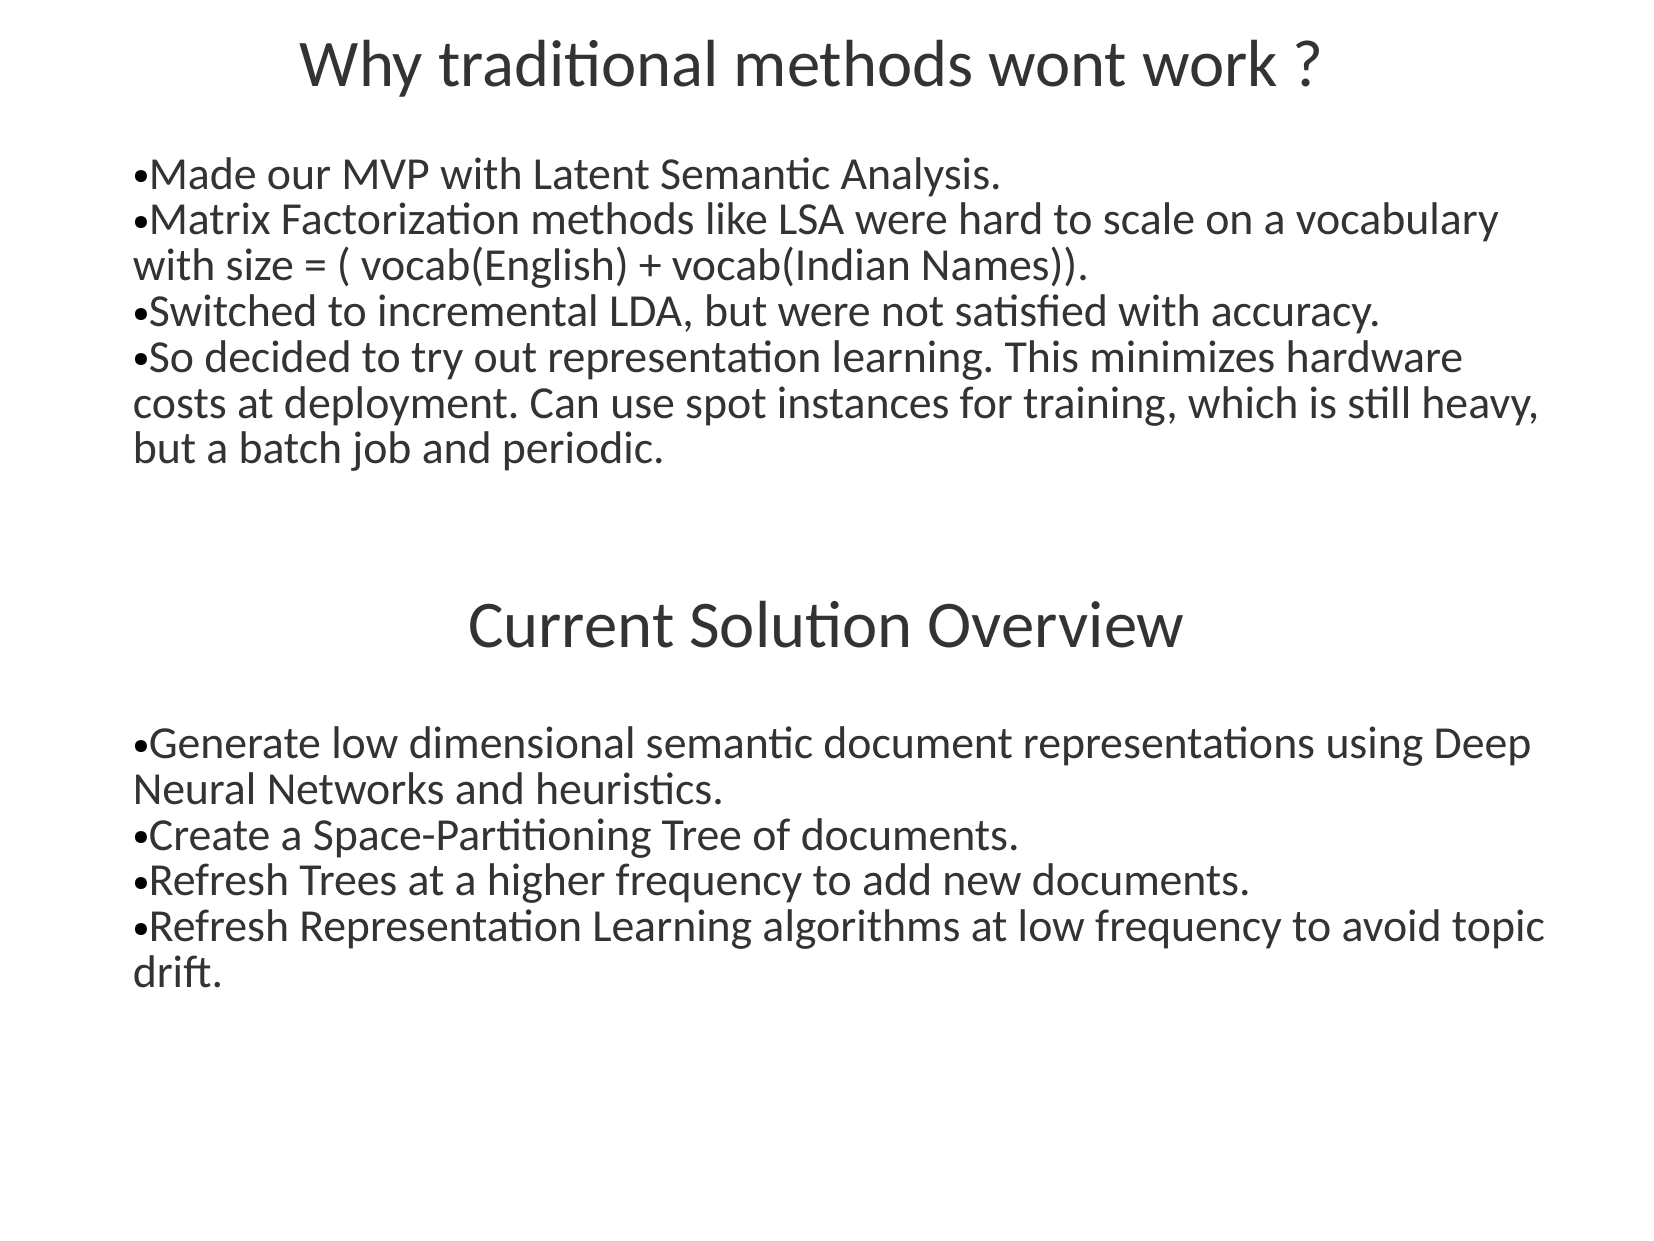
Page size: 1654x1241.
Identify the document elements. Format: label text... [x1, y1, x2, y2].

text_box Why traditional methods wont work ? [88, 29, 1536, 126]
text_box Generate low dimensional semantic document representations using Deep Neural Networks and heuristics. Create a Space-Partitioning Tree of documents. Refresh Trees at a higher frequency to add new documents. Refresh Representation Learning algorithms at low frequency to avoid topic drift. [118, 716, 1565, 1067]
text_box Made our MVP with Latent Semantic Analysis. Matrix Factorization methods like LSA were hard to scale on a vocabulary with size = ( vocab(English) + vocab(Indian Names)). Switched to incremental LDA, but were not satisfied with accuracy. So decided to try out representation learning. This minimizes hardware costs at deployment. Can use spot instances for training, which is still heavy, but a batch job and periodic. [118, 147, 1565, 553]
text_box Current Solution Overview [177, 590, 1477, 687]
